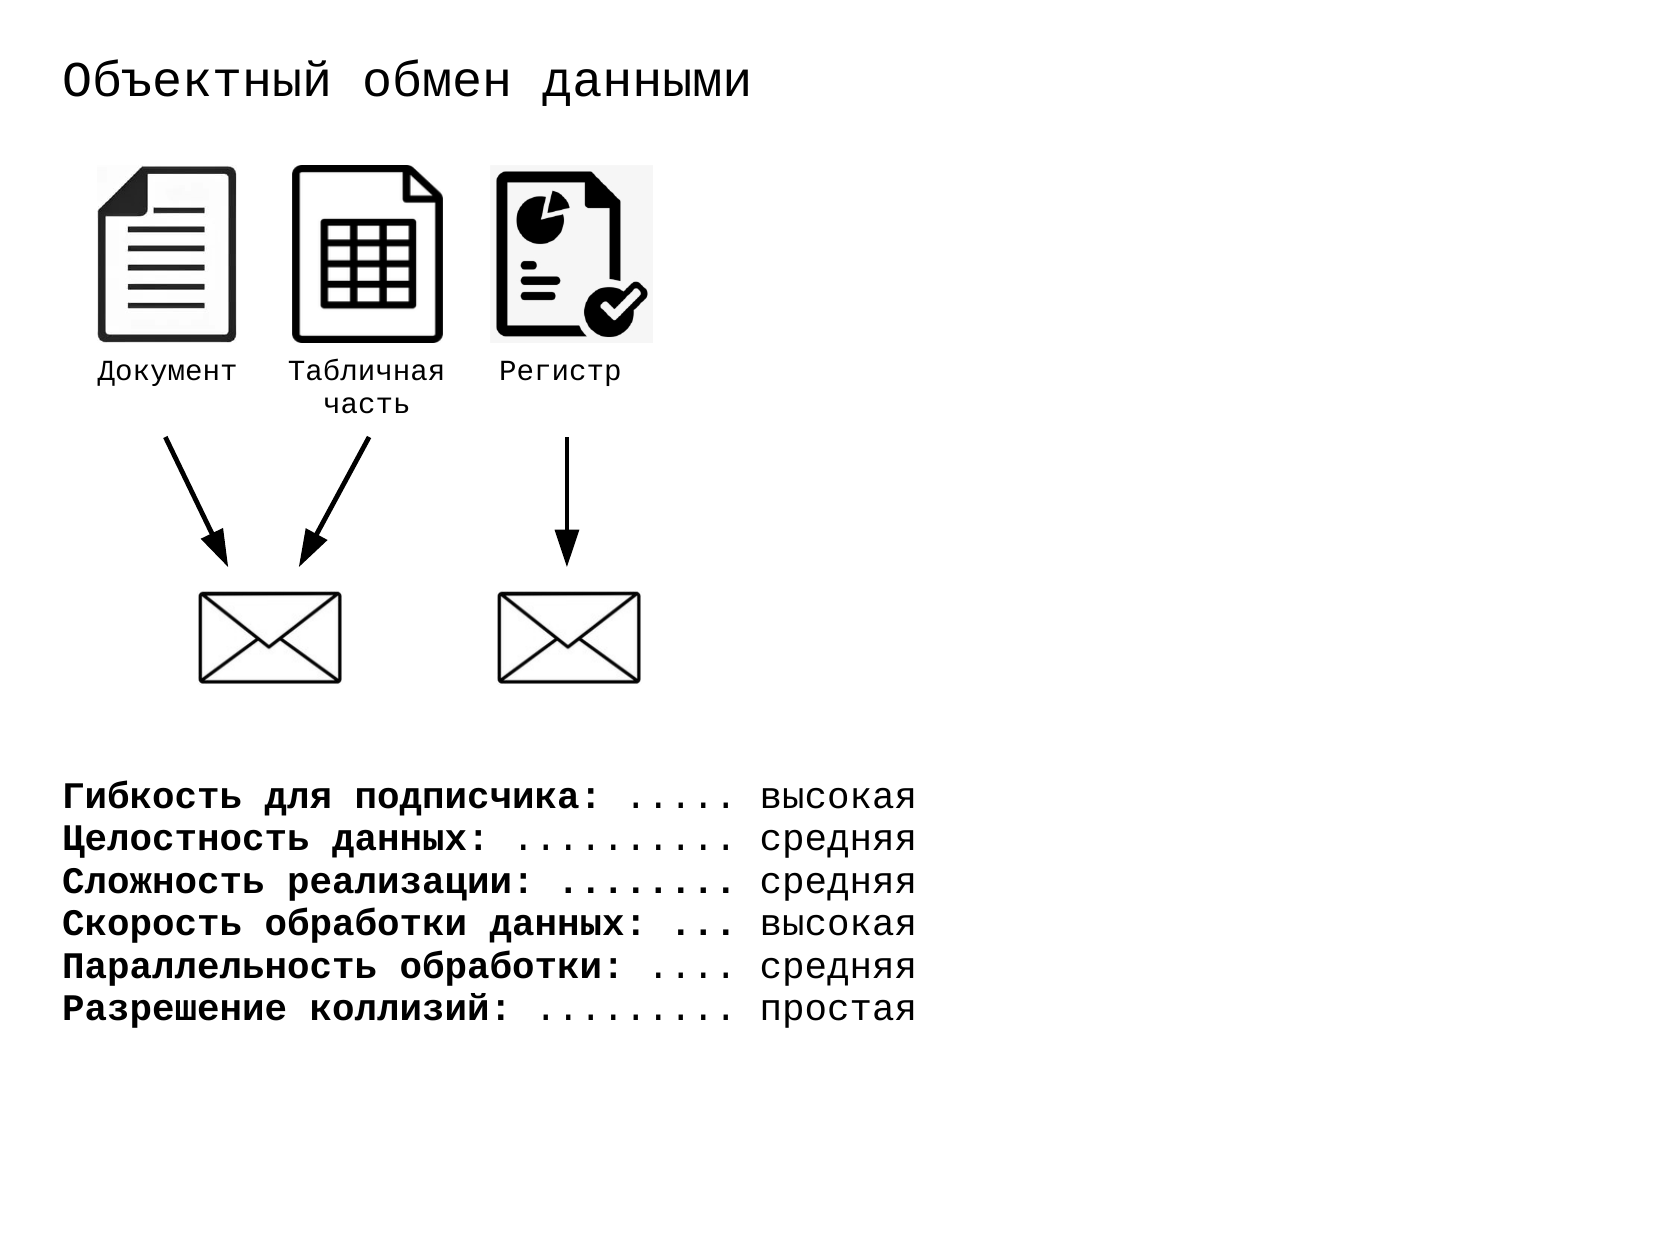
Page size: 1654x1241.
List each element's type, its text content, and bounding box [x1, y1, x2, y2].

picture [490, 165, 653, 343]
text_box Табличная часть [273, 348, 461, 430]
text_box Гибкость для подписчика: ..... высокая Целостность данных: .......... средняя Сложность реализации: ........ средняя Скорость обработки данных: ... высокая Параллельность обработки: .... средняя Разрешение коллизий: ......... простая [47, 769, 932, 1040]
picture [292, 165, 443, 343]
text_box Объектный обмен данными [47, 47, 767, 119]
text_box Документ [82, 348, 253, 397]
picture [97, 165, 237, 343]
picture [496, 590, 642, 686]
text_box Регистр [484, 348, 637, 397]
picture [197, 590, 343, 686]
